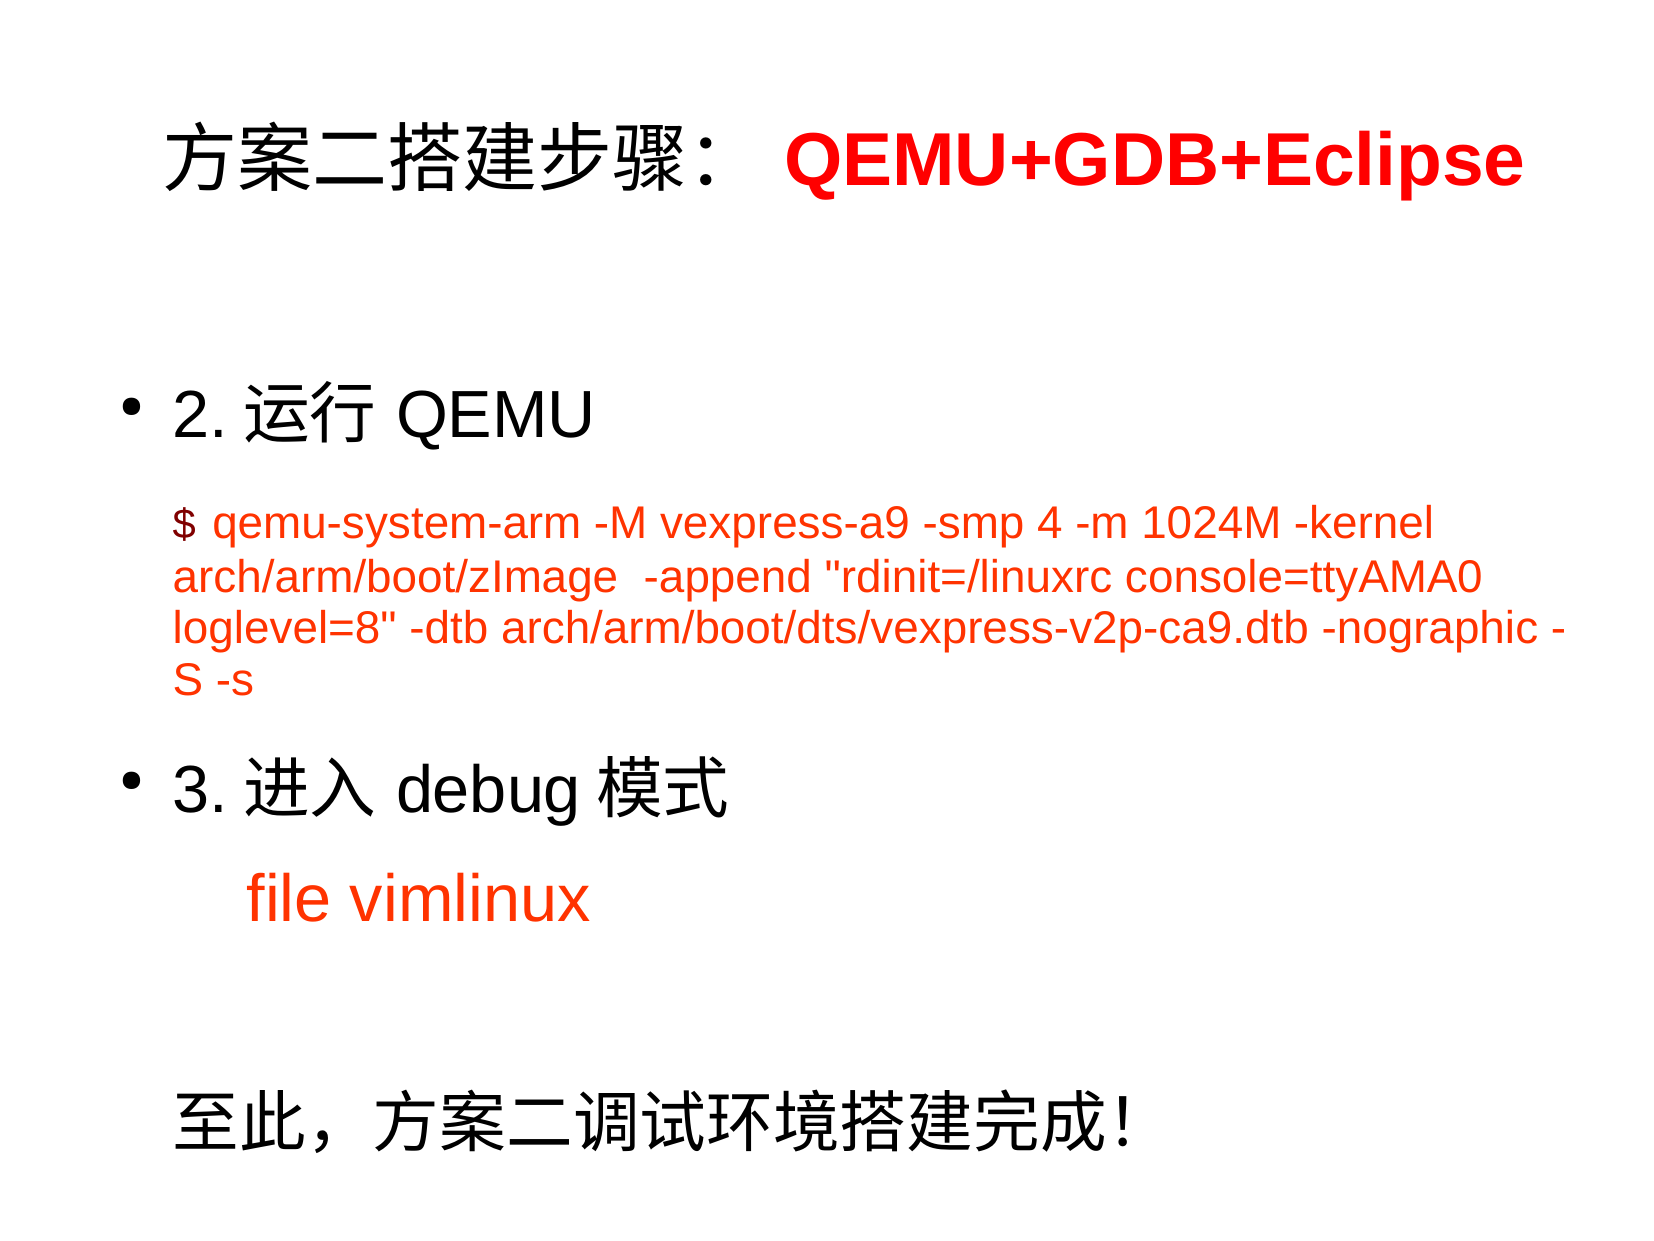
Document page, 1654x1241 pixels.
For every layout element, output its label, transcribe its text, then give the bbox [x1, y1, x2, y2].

list 2.运行QEMU $ qemu-system-arm -M vexpress-a9 -smp 4 -m 1024M -kernel arch/arm/boot/zImage -append "rdinit=/linuxrc console=ttyAMA0 loglevel=8" -dtb arch/arm/boot/dts/vexpress-v2p-ca9.dtb -nographic -S -s 3.进入debug模式 file vimlinux 至此，方案二调试环境搭建完成！ [101, 360, 1591, 1195]
title 方案二搭建步骤：QEMU+GDB+Eclipse [82, 49, 1571, 257]
